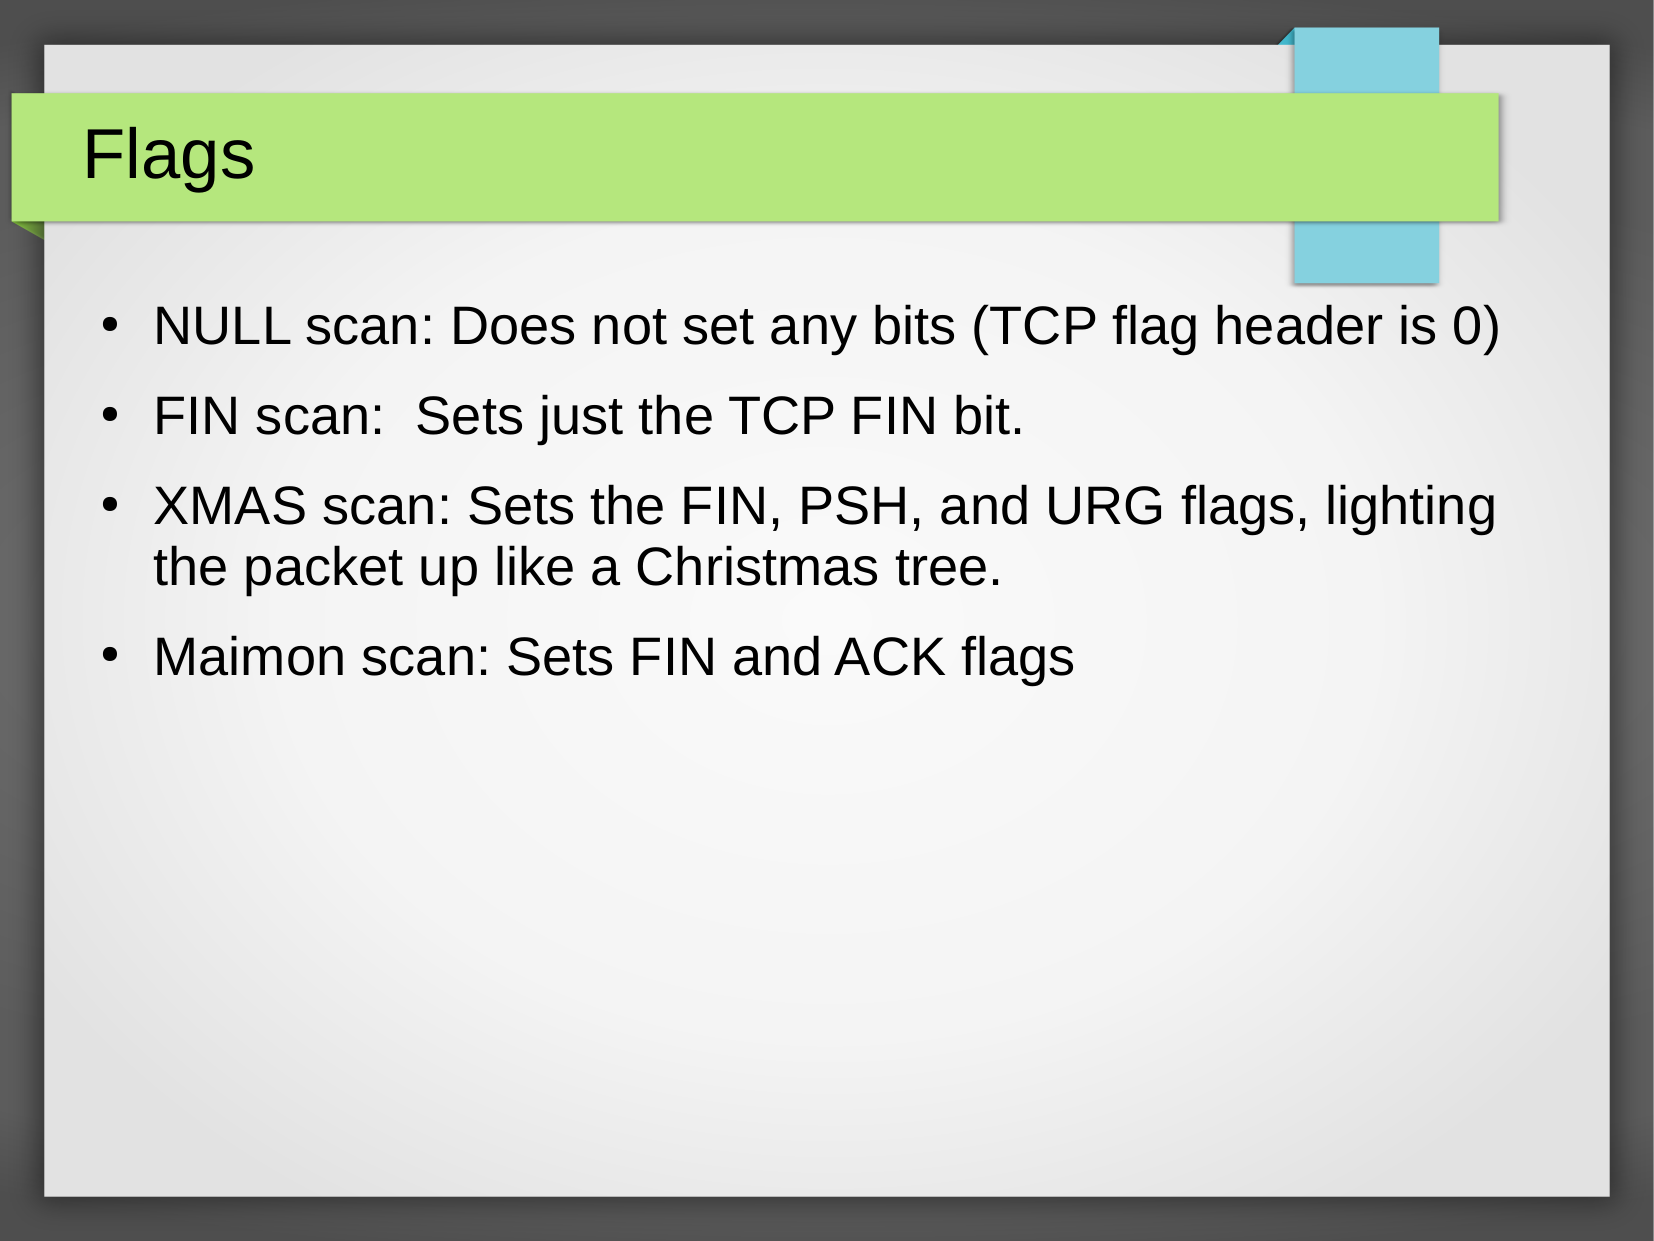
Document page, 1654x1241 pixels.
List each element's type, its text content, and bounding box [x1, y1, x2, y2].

title Flags [82, 94, 1264, 213]
picture [0, 0, 1654, 1241]
list NULL scan: Does not set any bits (TCP flag header is 0) FIN scan: Sets just the TCP FIN bit. XMAS scan: Sets the FIN, PSH, and URG flags, lighting the packet up like a Christmas tree. Maimon scan: Sets FIN and ACK flags [82, 295, 1571, 1015]
